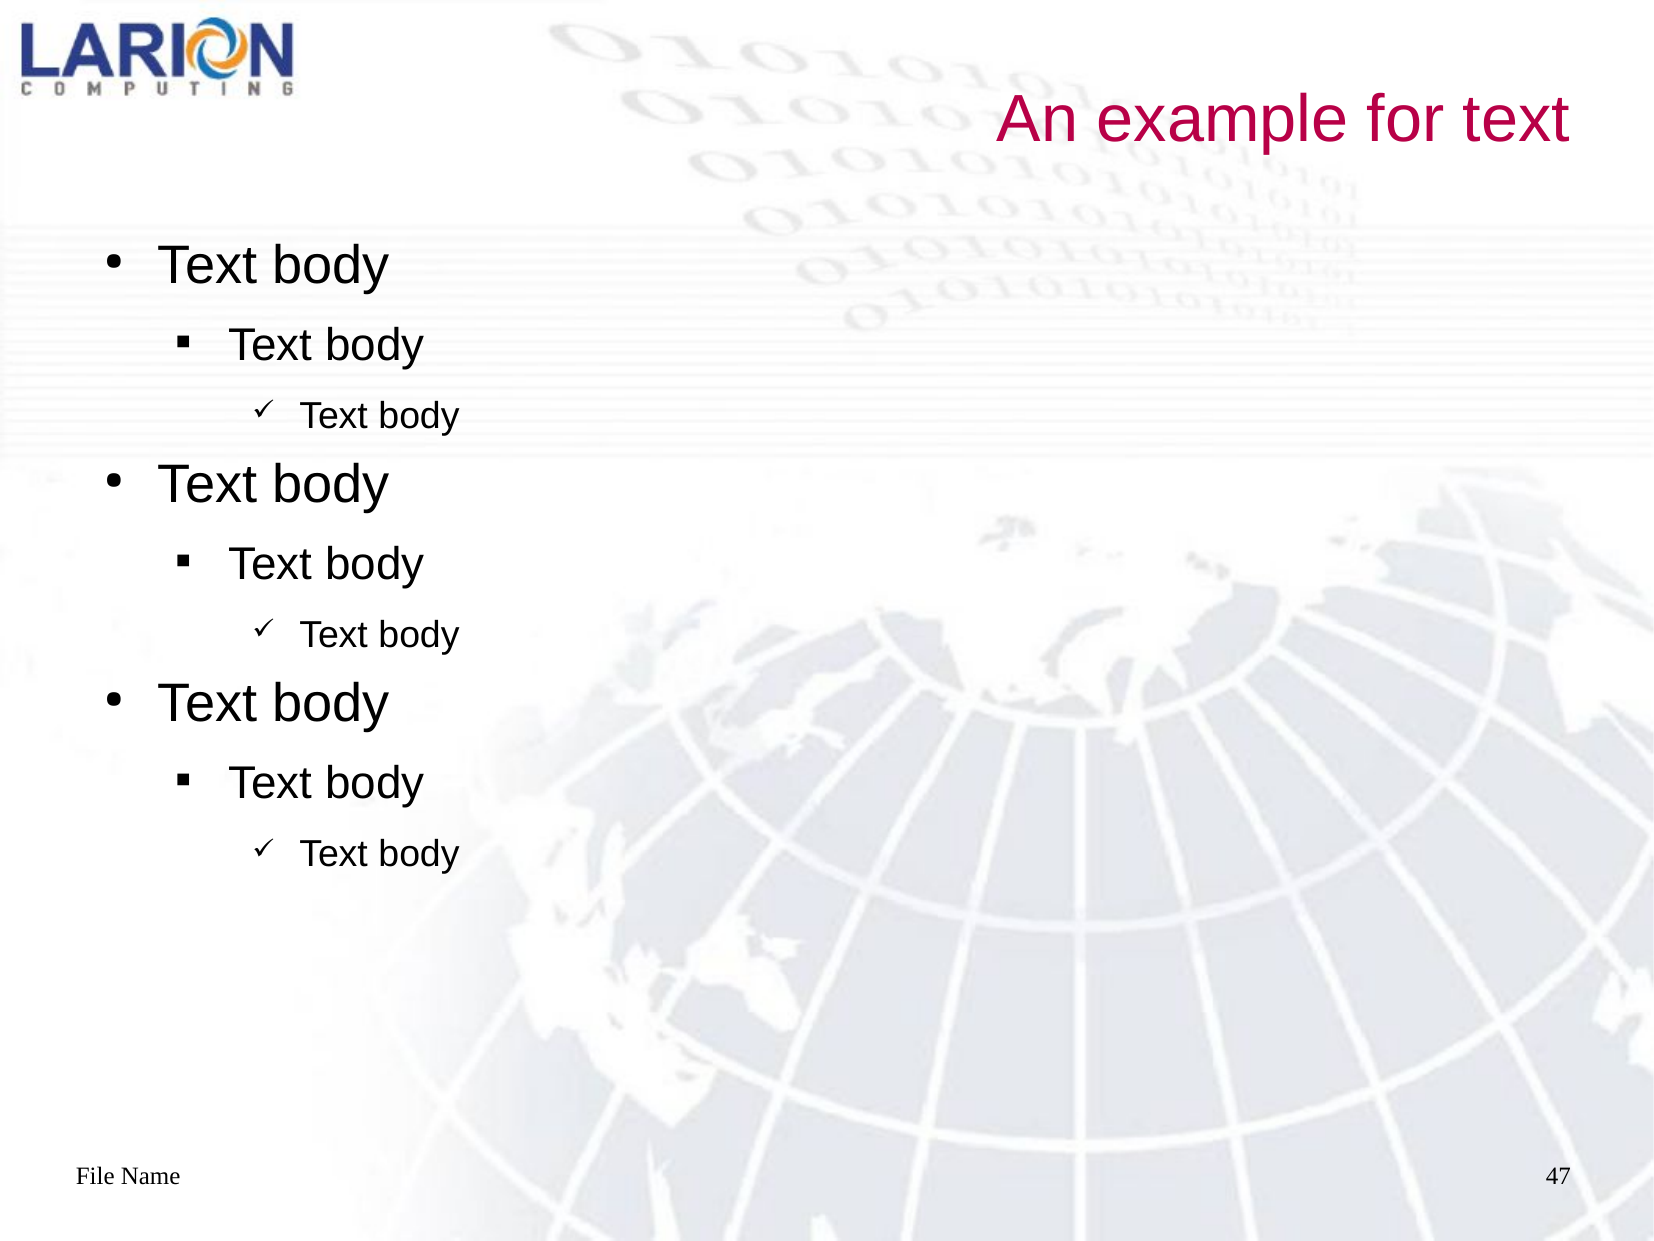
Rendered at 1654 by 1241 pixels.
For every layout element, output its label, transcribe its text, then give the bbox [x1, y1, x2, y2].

list Text body Text body Text body Text body Text body Text body Text body Text body Text body [86, 234, 1576, 1039]
picture [0, 0, 1654, 1241]
title An example for text [300, 49, 1571, 188]
